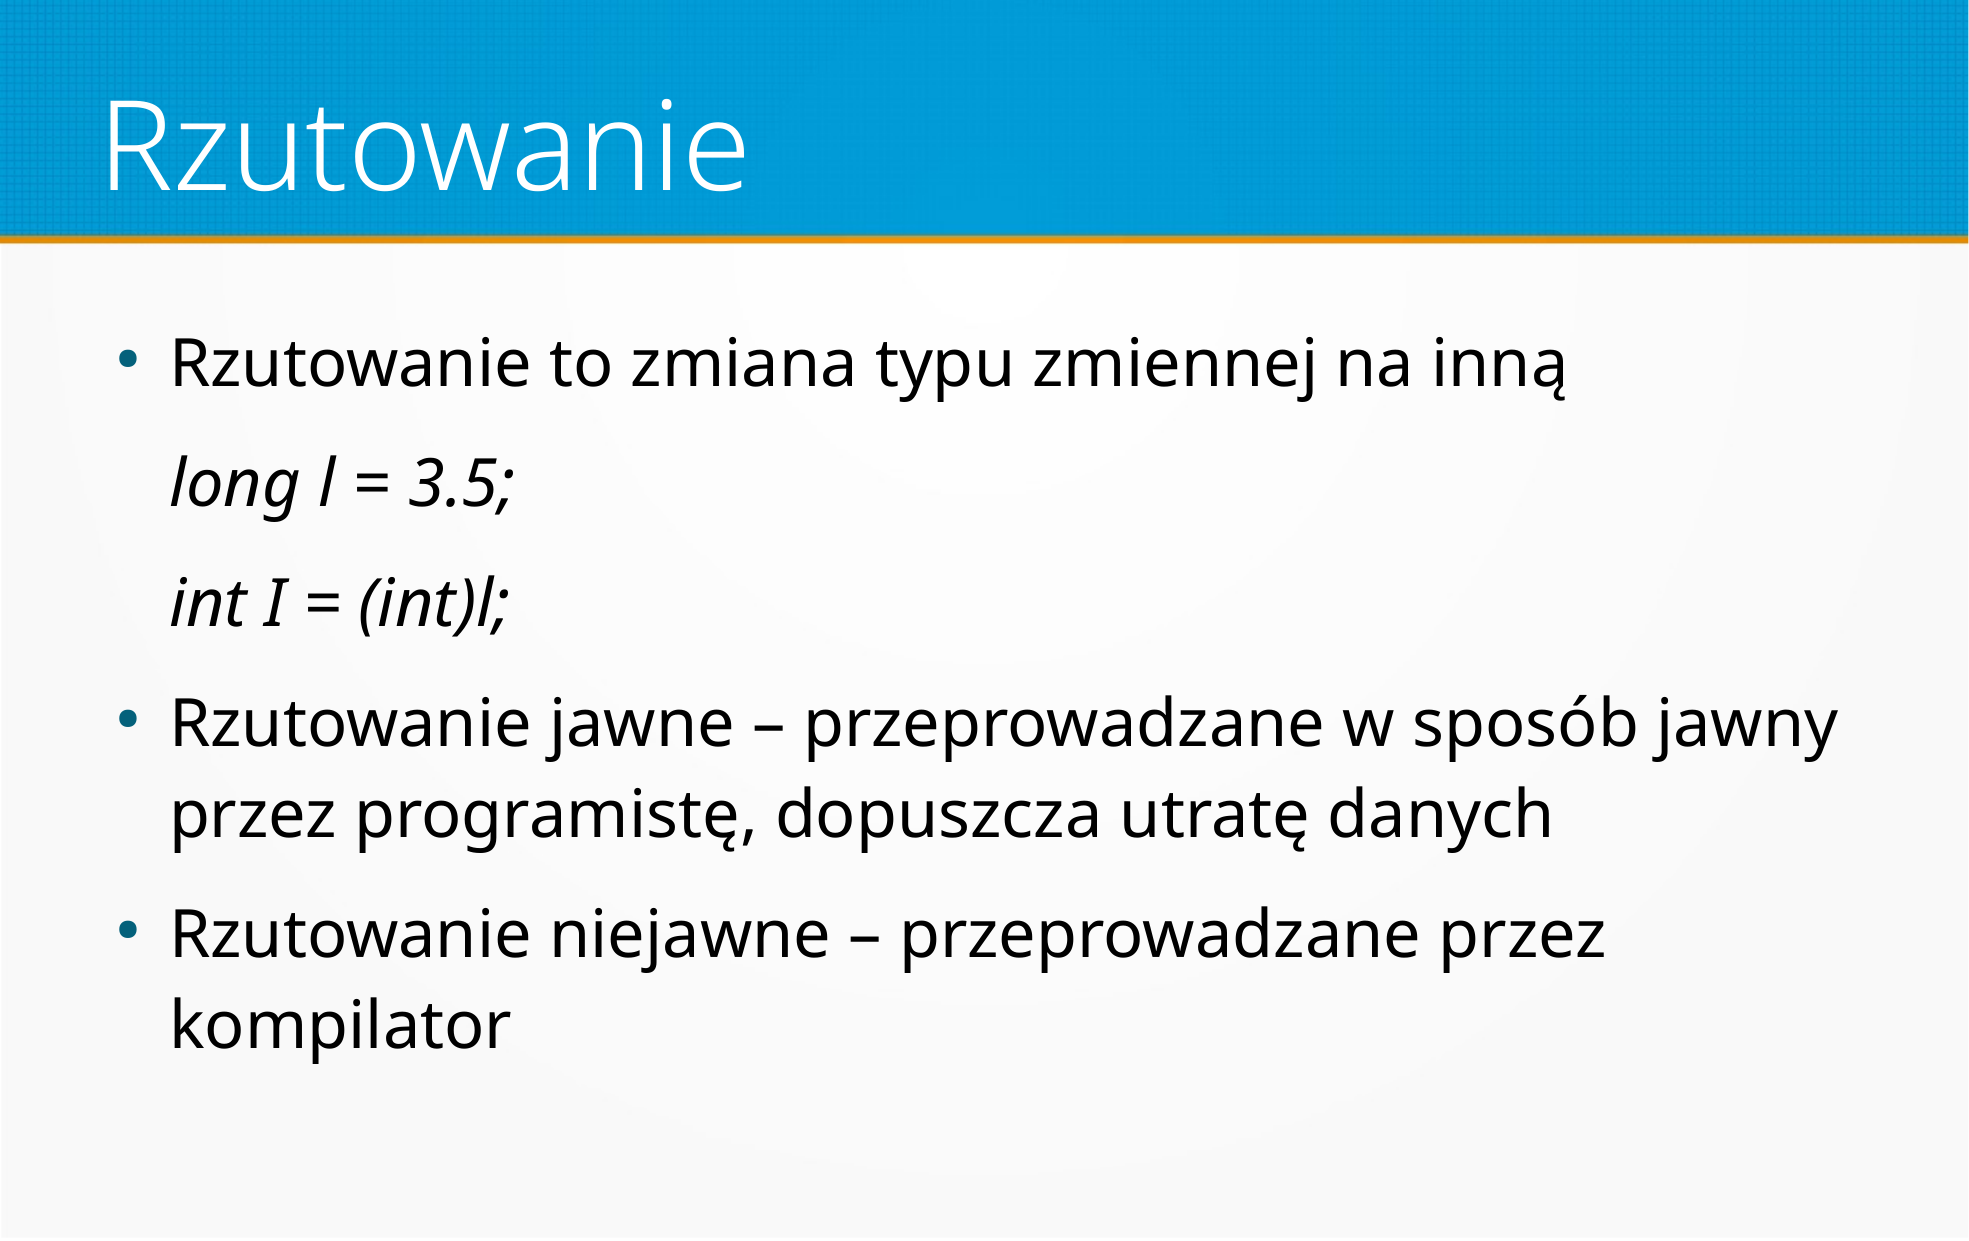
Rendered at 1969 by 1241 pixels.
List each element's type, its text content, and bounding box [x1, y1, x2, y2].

title Rzutowanie [98, 19, 1870, 227]
picture [0, 233, 1969, 1241]
list Rzutowanie to zmiana typu zmiennej na inną long l = 3.5; int I = (int)l; Rzutowanie jawne – przeprowadzane w sposób jawny przez programistę, dopuszcza utratę danych Rzutowanie niejawne – przeprowadzane przez kompilator [98, 315, 1861, 1081]
